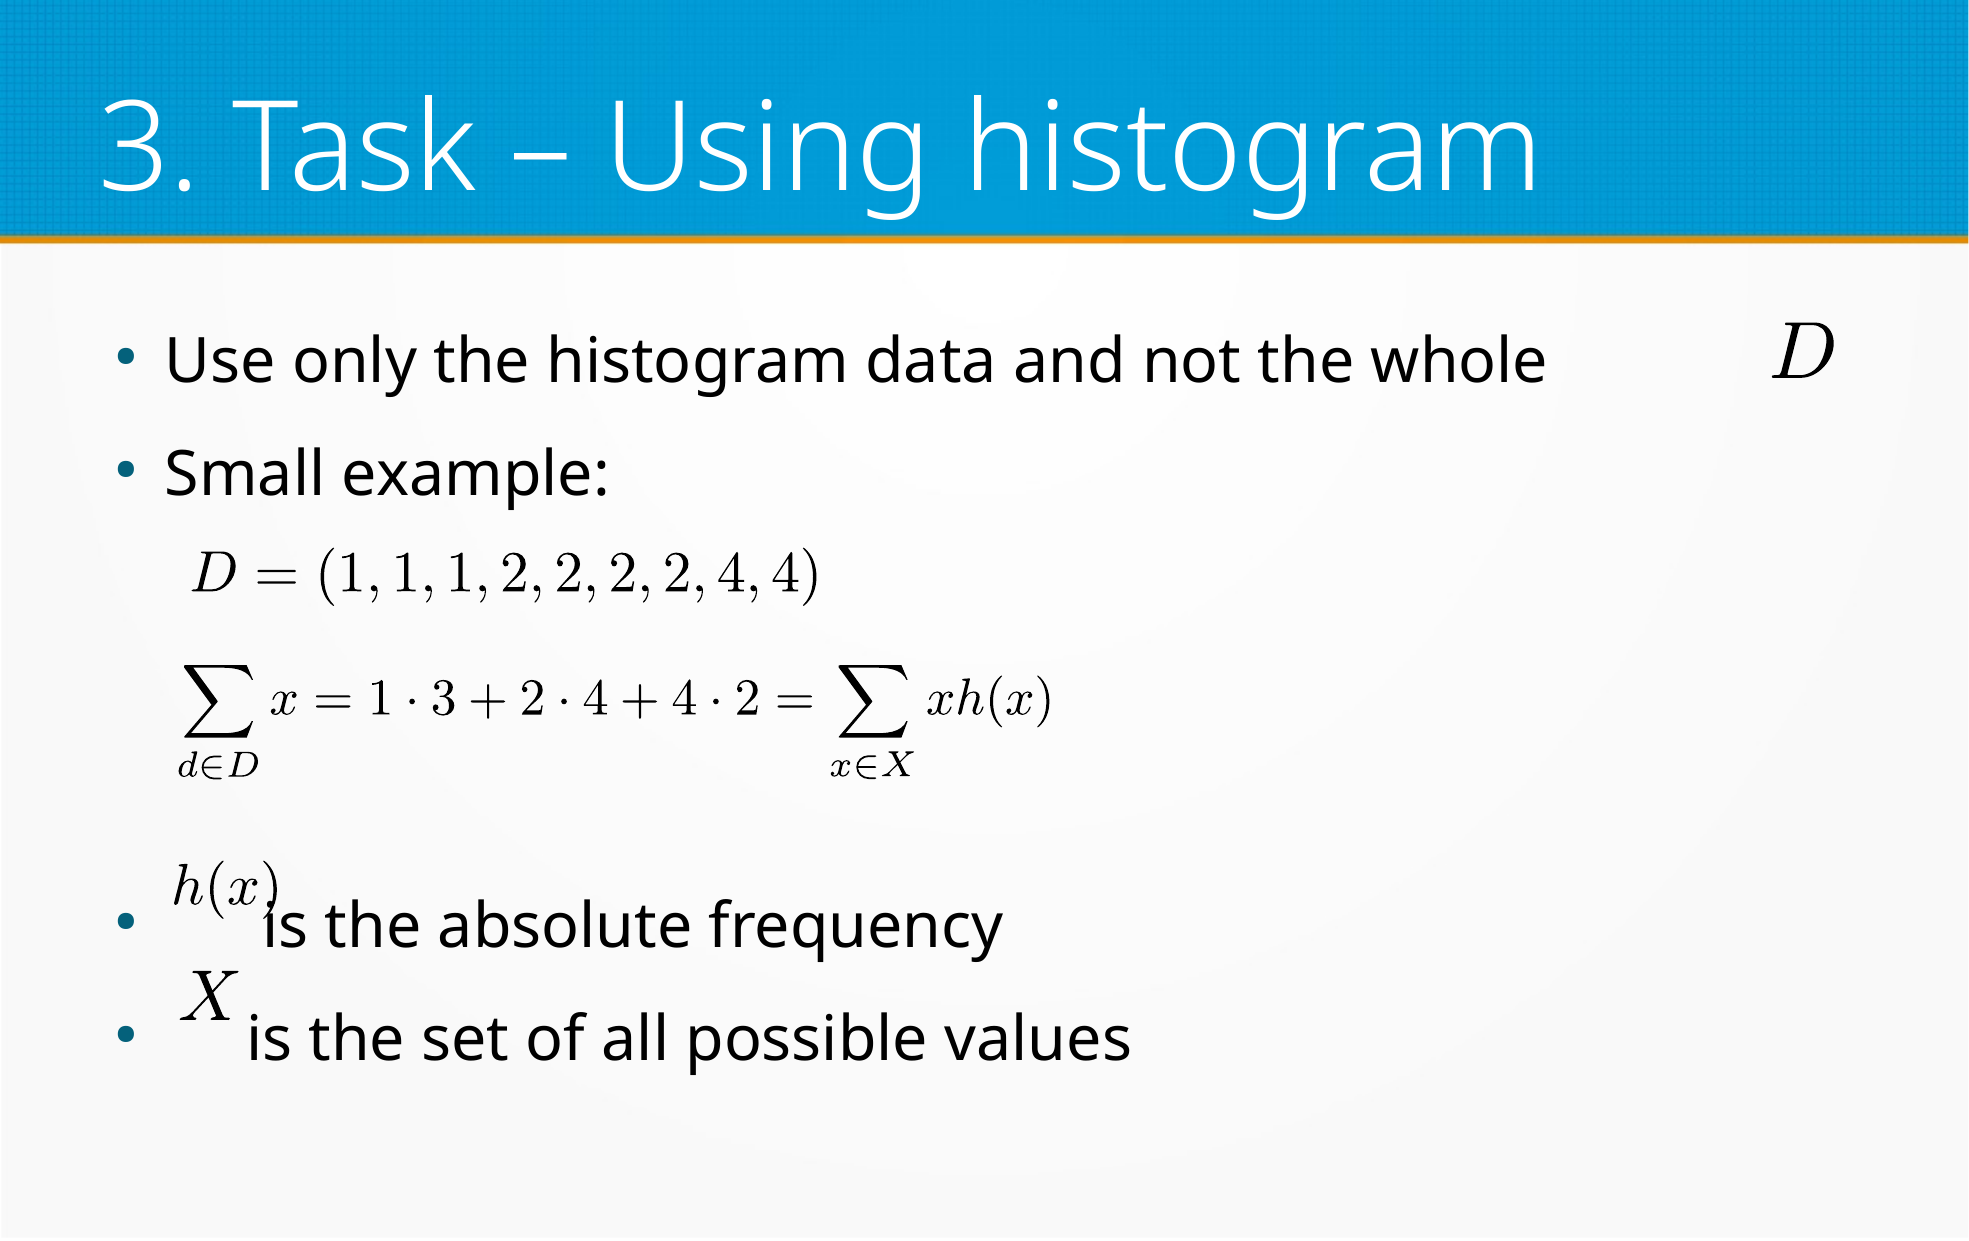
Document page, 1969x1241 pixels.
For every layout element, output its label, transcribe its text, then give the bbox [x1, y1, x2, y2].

text_box [170, 860, 283, 919]
text_box [1768, 322, 1838, 378]
text_box [177, 970, 243, 1021]
list Use only the histogram data and not the whole Small example: is the absolute frequency is the set of all possible values [98, 315, 1861, 1081]
text_box [189, 547, 823, 606]
picture [0, 233, 1969, 1241]
text_box [176, 660, 1055, 780]
title 3. Task – Using histogram [98, 19, 1870, 227]
